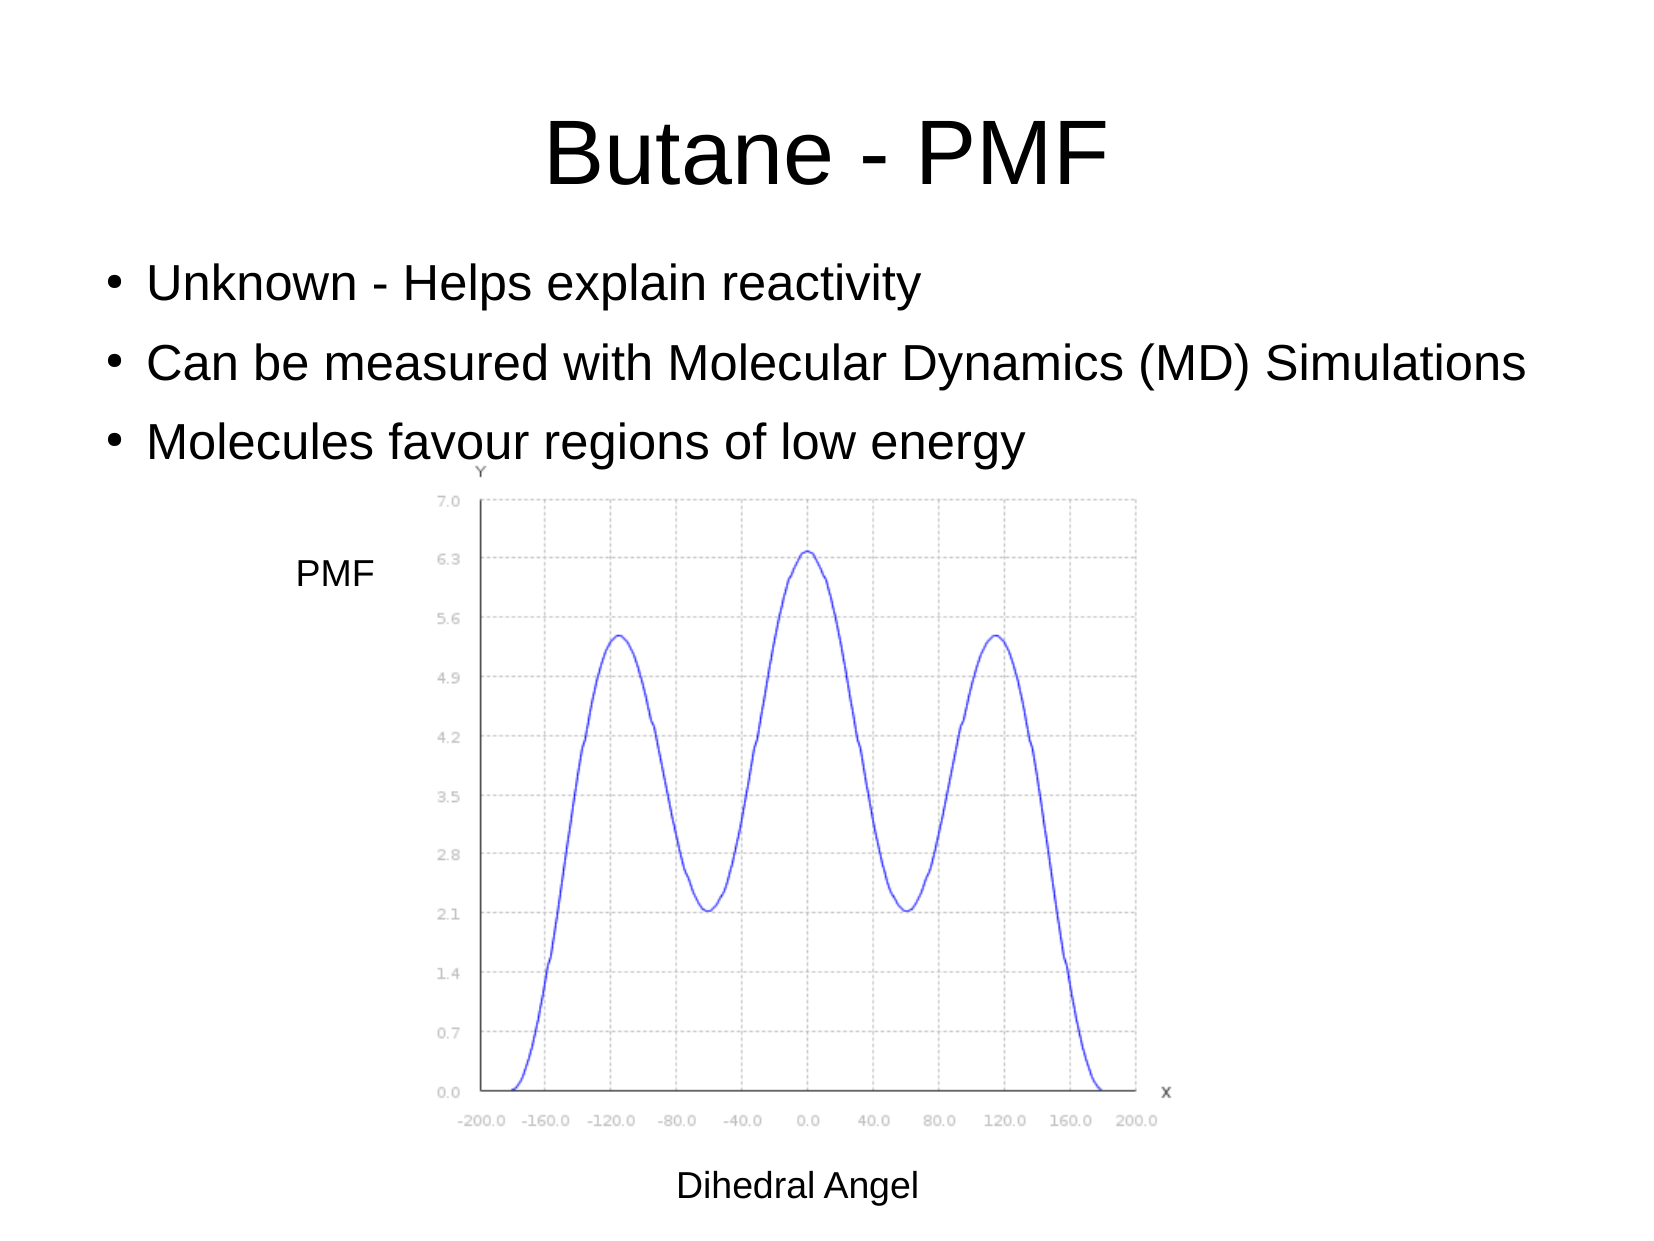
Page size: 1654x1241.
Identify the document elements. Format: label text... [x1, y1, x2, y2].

picture [341, 485, 1276, 1217]
title Butane - PMF [82, 49, 1571, 257]
text_box Dihedral Angel [661, 1157, 935, 1215]
list Unknown - Helps explain reactivity Can be measured with Molecular Dynamics (MD) Simulations Molecules favour regions of low energy [92, 254, 1548, 485]
text_box PMF [280, 545, 390, 603]
